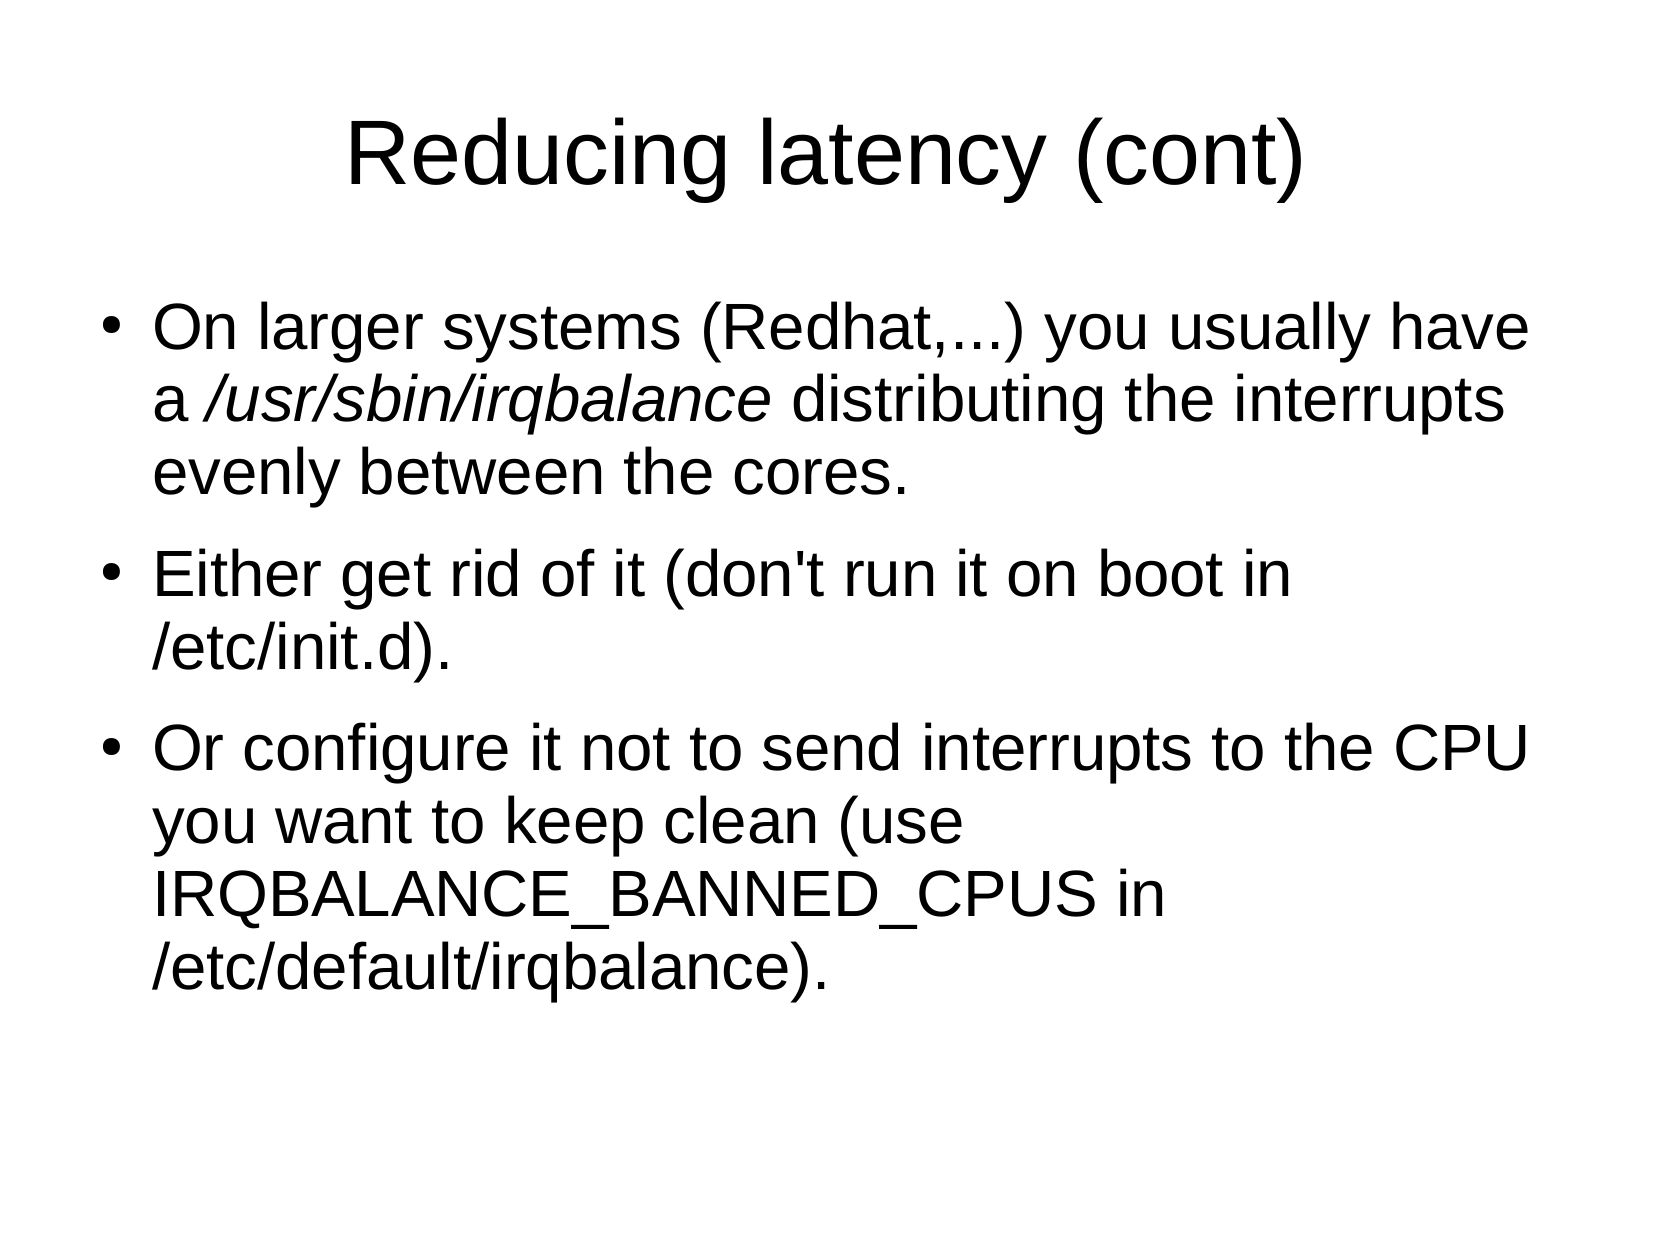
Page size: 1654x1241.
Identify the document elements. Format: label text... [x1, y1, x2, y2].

list On larger systems (Redhat,...) you usually have a /usr/sbin/irqbalance distributing the interrupts evenly between the cores. Either get rid of it (don't run it on boot in /etc/init.d). Or configure it not to send interrupts to the CPU you want to keep clean (use IRQBALANCE_BANNED_CPUS in /etc/default/irqbalance). [82, 290, 1538, 1010]
title Reducing latency (cont) [82, 49, 1571, 257]
